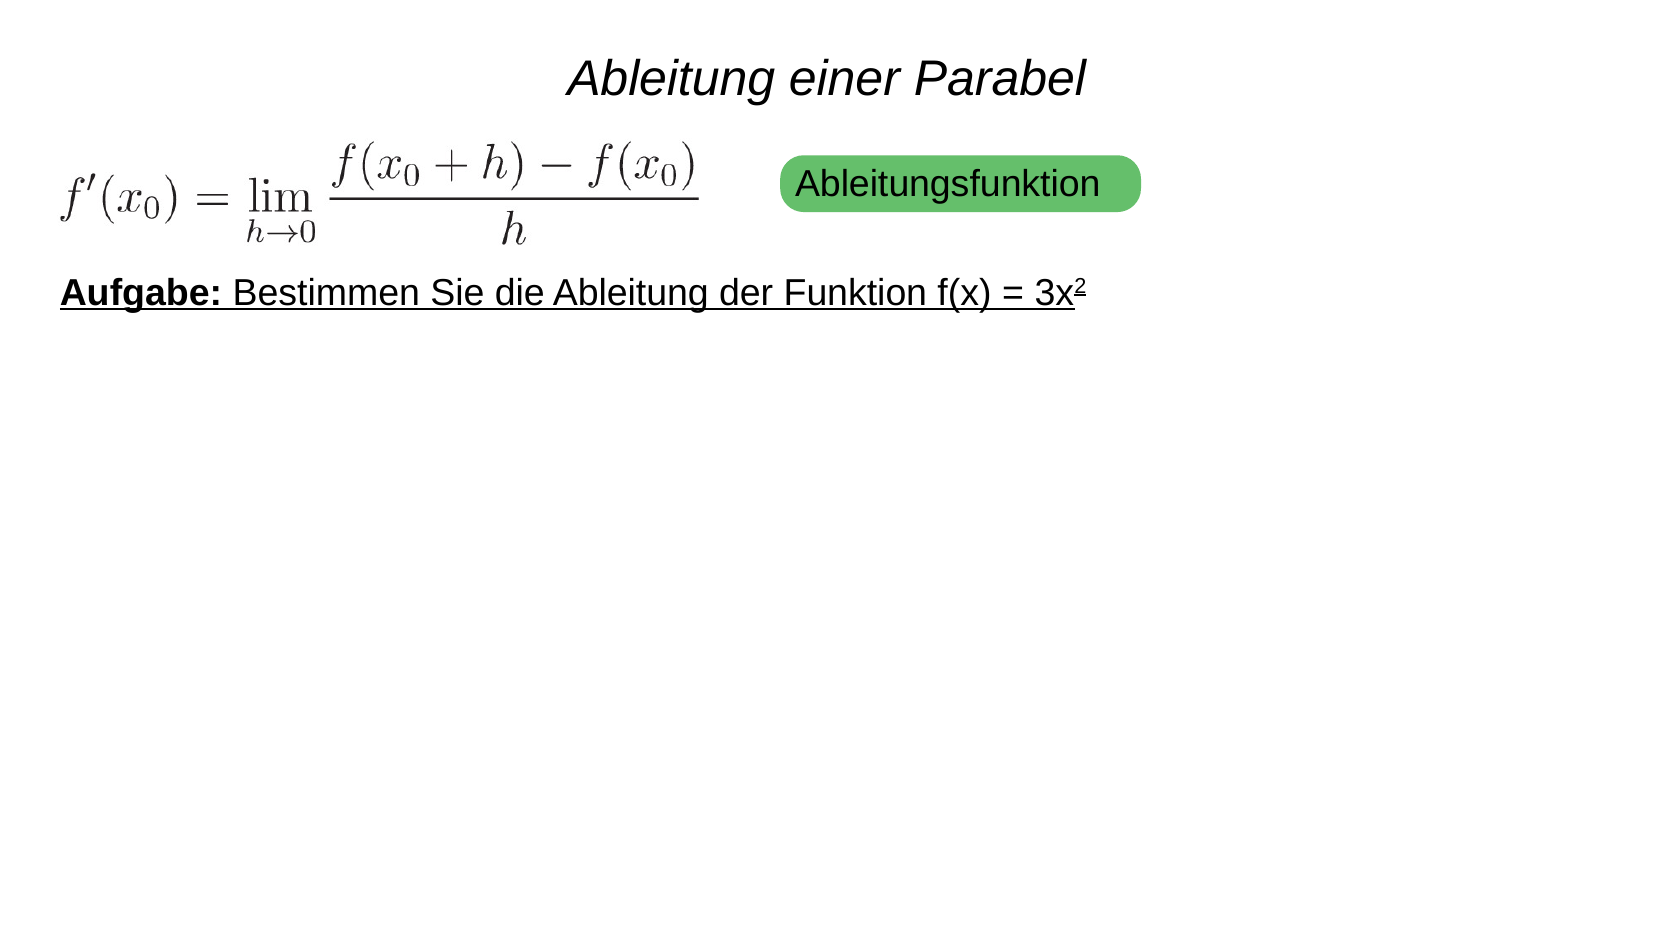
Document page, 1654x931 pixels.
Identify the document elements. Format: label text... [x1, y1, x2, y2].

text_box Aufgabe: Bestimmen Sie die Ableitung der Funktion f(x) = 3x2 [44, 264, 1284, 364]
picture [50, 138, 700, 248]
text_box Ableitungsfunktion [780, 155, 1142, 213]
title Ableitung einer Parabel [82, 0, 1571, 156]
